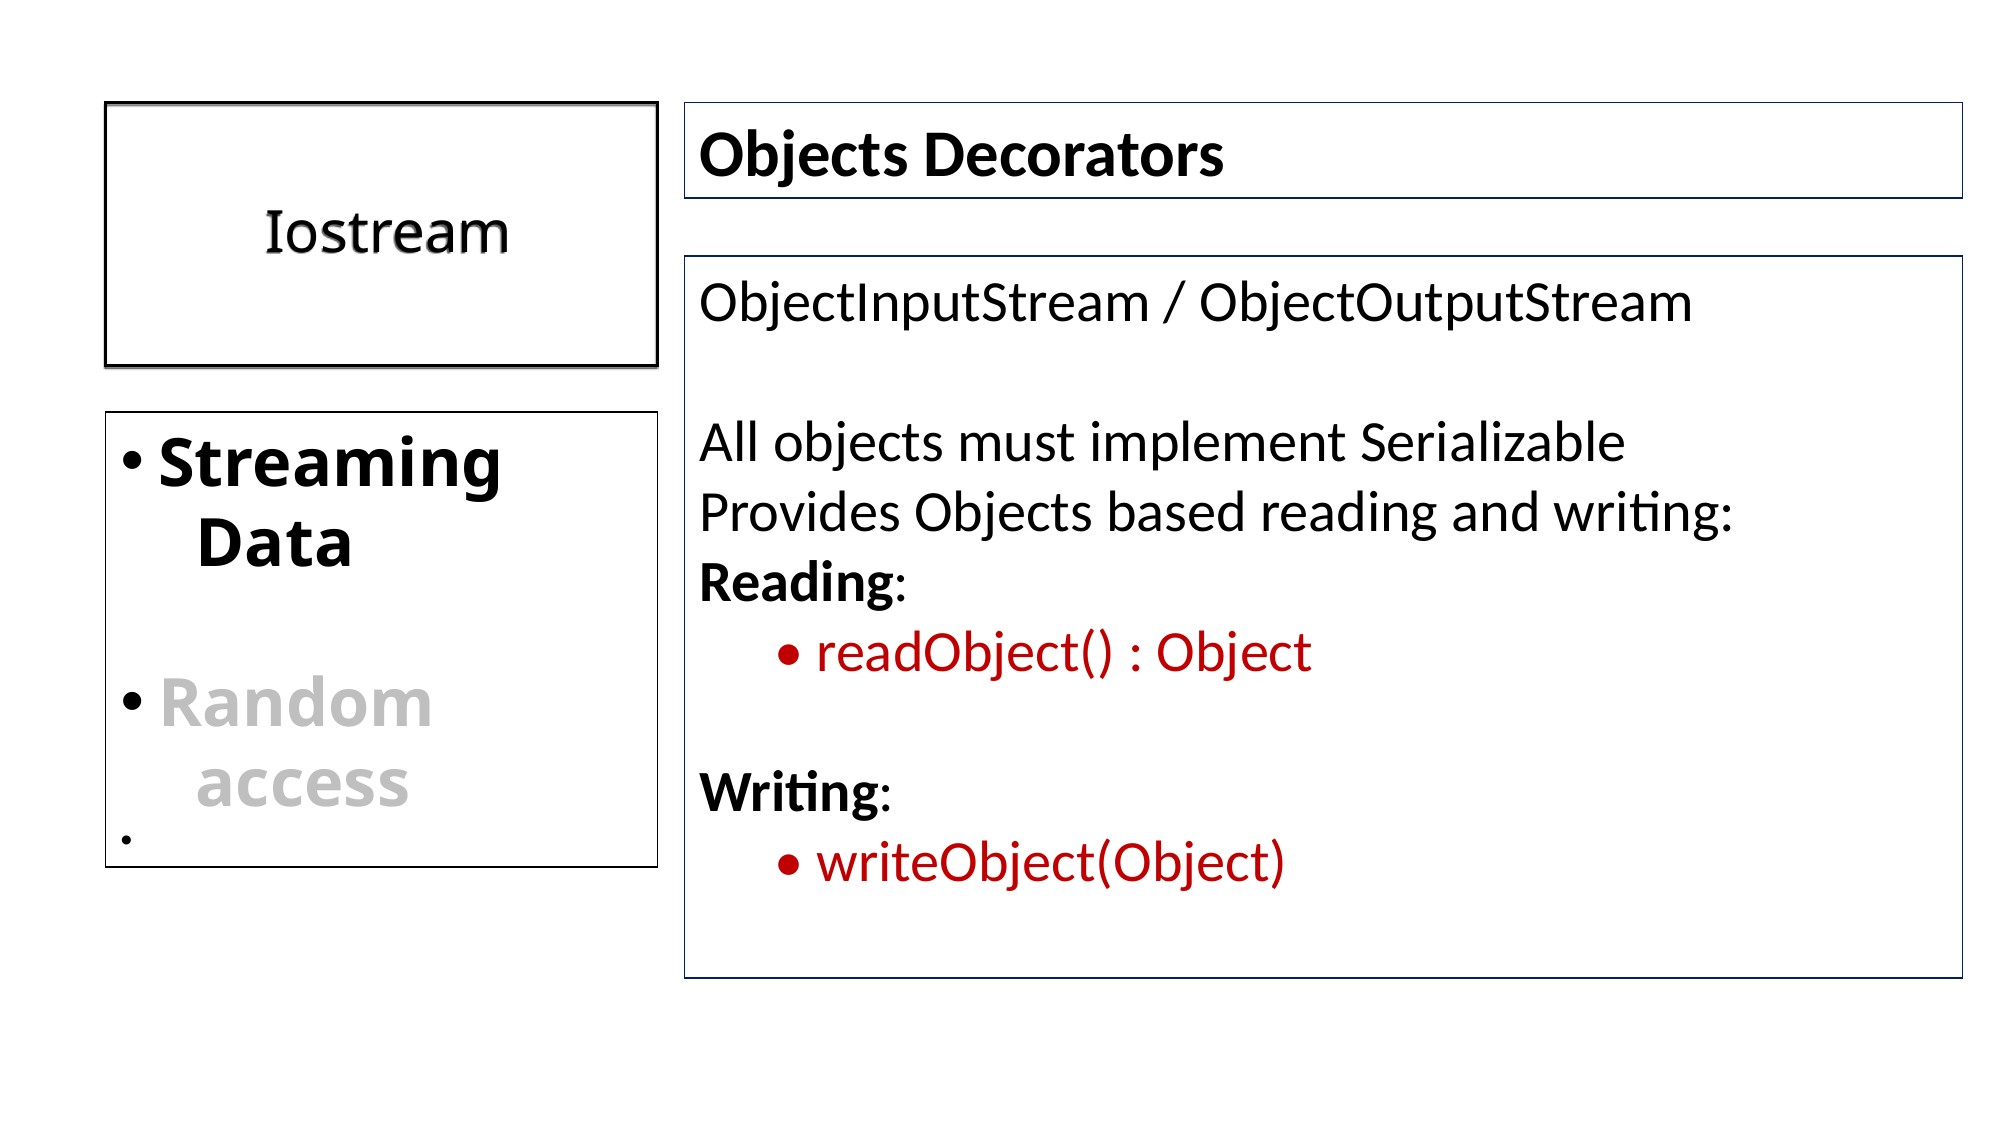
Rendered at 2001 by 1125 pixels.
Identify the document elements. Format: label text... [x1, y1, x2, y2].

text_box Objects Decorators [684, 102, 1963, 199]
text_box ObjectInputStream / ObjectOutputStream All objects must implement Serializable Provides Objects based reading and writing: Reading: • readObject() : Object Writing: • writeObject(Object) [684, 255, 1963, 978]
list Streaming Data Random access [105, 490, 658, 789]
title Iostream [105, 102, 658, 366]
